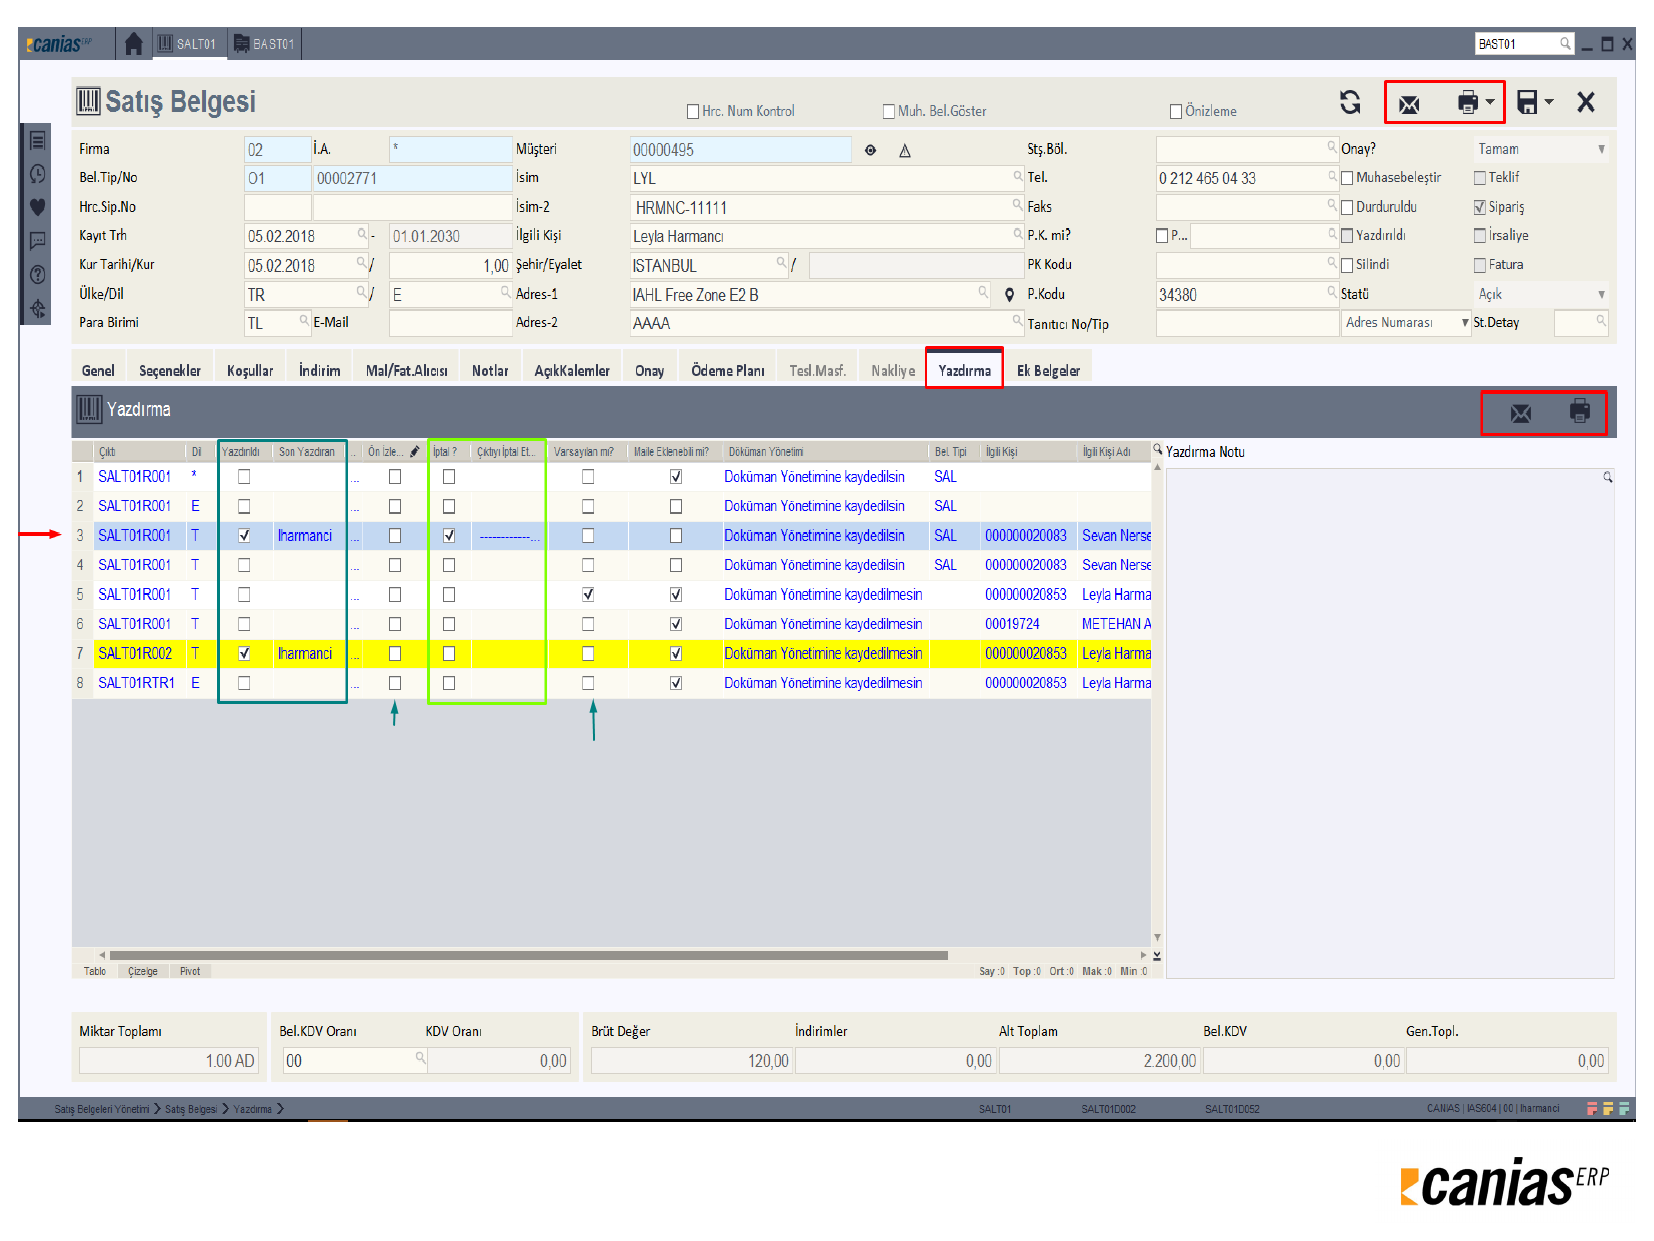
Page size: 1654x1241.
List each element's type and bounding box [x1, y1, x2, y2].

picture [18, 27, 1636, 1123]
picture [1375, 1139, 1635, 1223]
